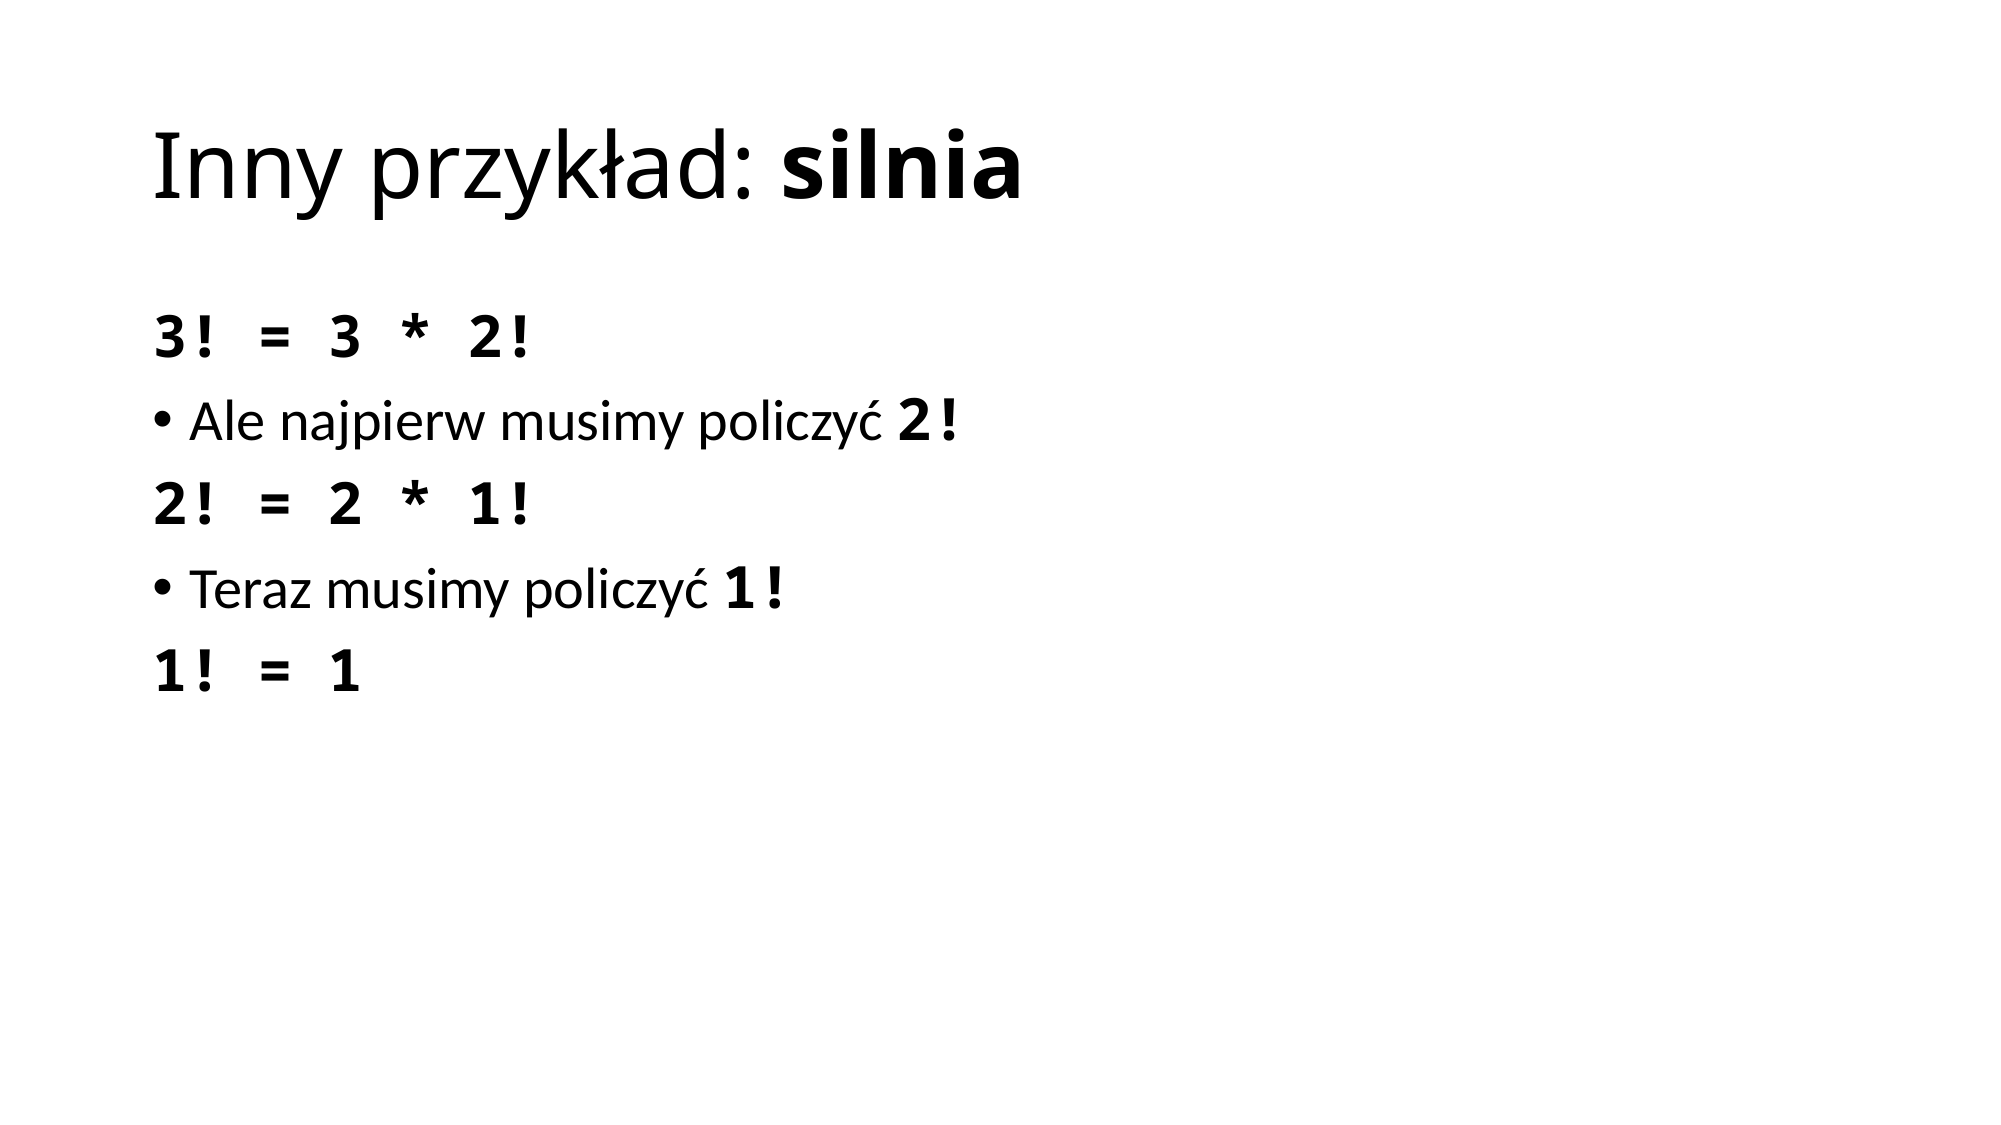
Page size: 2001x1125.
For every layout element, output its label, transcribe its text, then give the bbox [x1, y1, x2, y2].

list 3! = 3 * 2! Ale najpierw musimy policzyć 2! 2! = 2 * 1! Teraz musimy policzyć 1! 1! = 1 [137, 299, 1863, 1014]
title Inny przykład: silnia [137, 59, 1863, 278]
